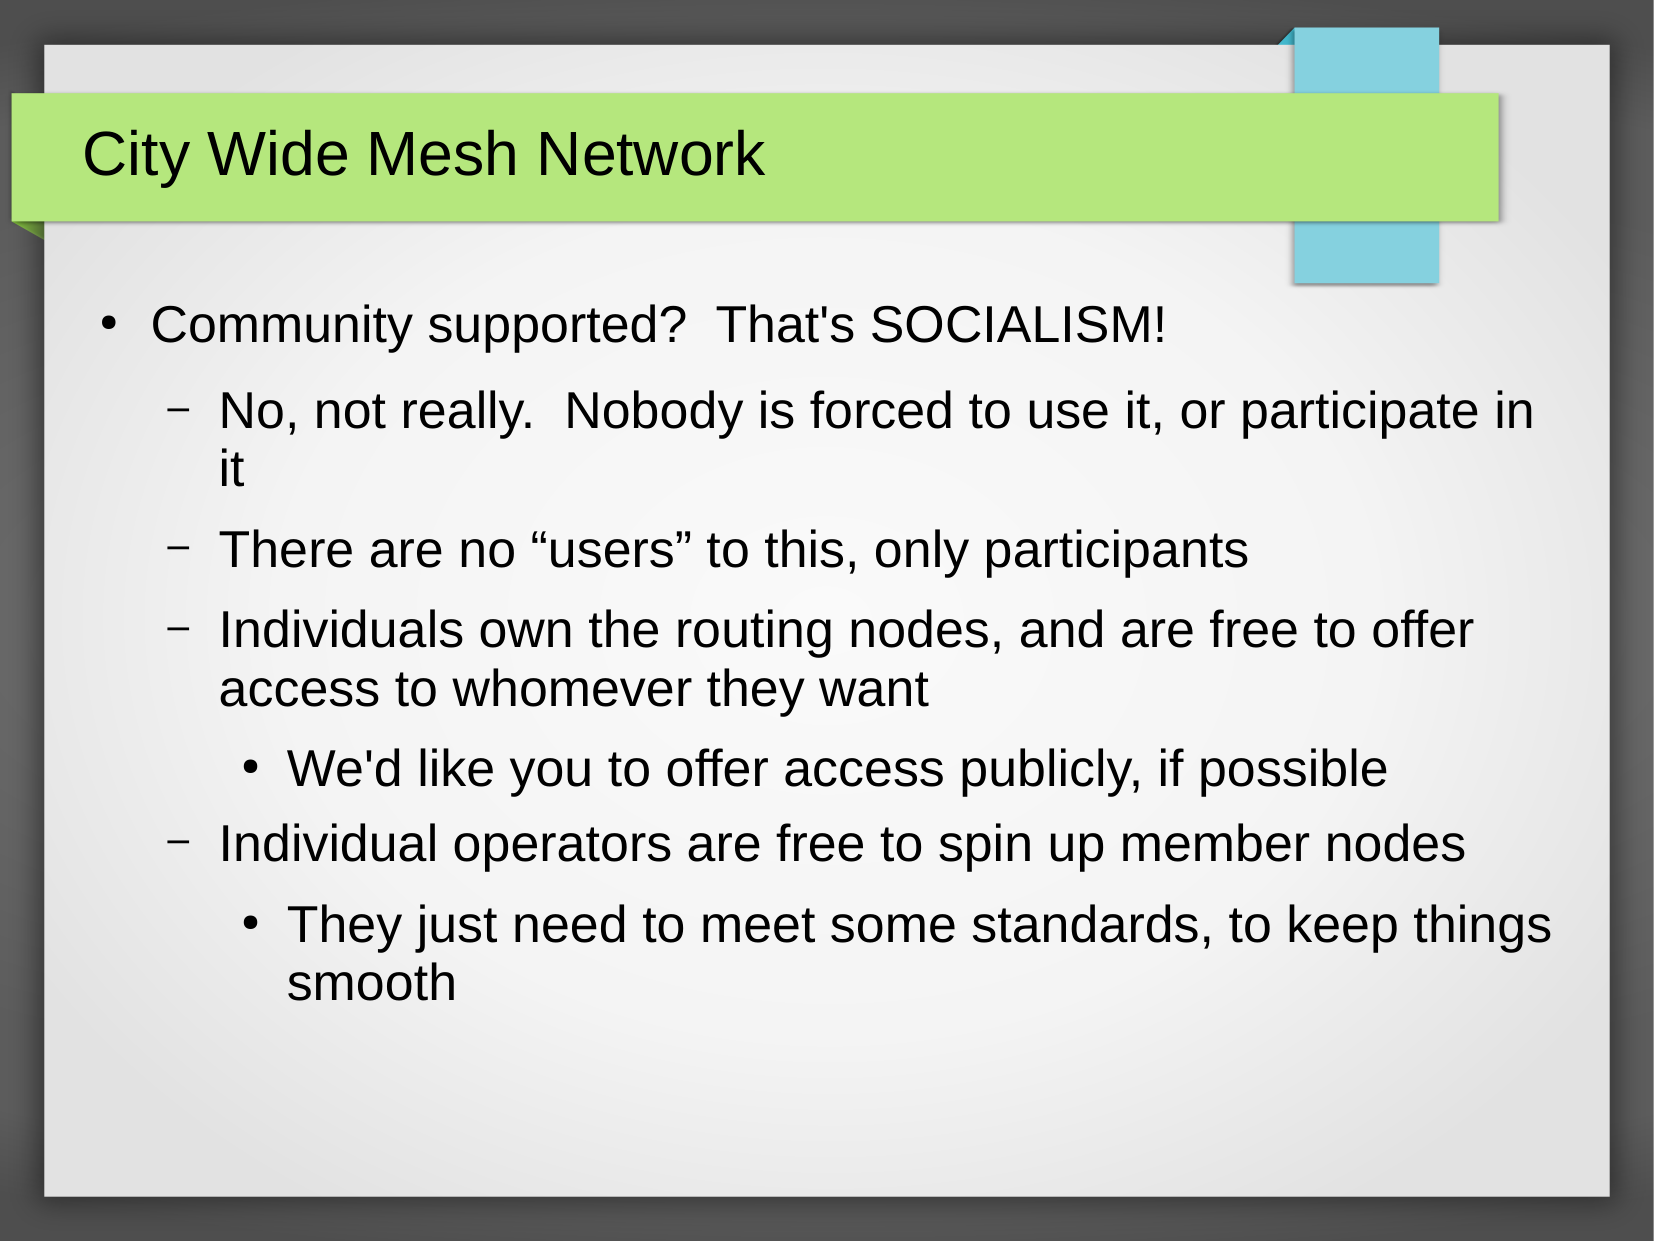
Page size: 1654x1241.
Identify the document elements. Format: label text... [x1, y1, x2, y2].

list Community supported? That's SOCIALISM! No, not really. Nobody is forced to use it, or participate in it There are no “users” to this, only participants Individuals own the routing nodes, and are free to offer access to whomever they want We'd like you to offer access publicly, if possible Individual operators are free to spin up member nodes They just need to meet some standards, to keep things smooth [82, 295, 1571, 1015]
title City Wide Mesh Network [82, 94, 1264, 213]
picture [0, 0, 1654, 1241]
